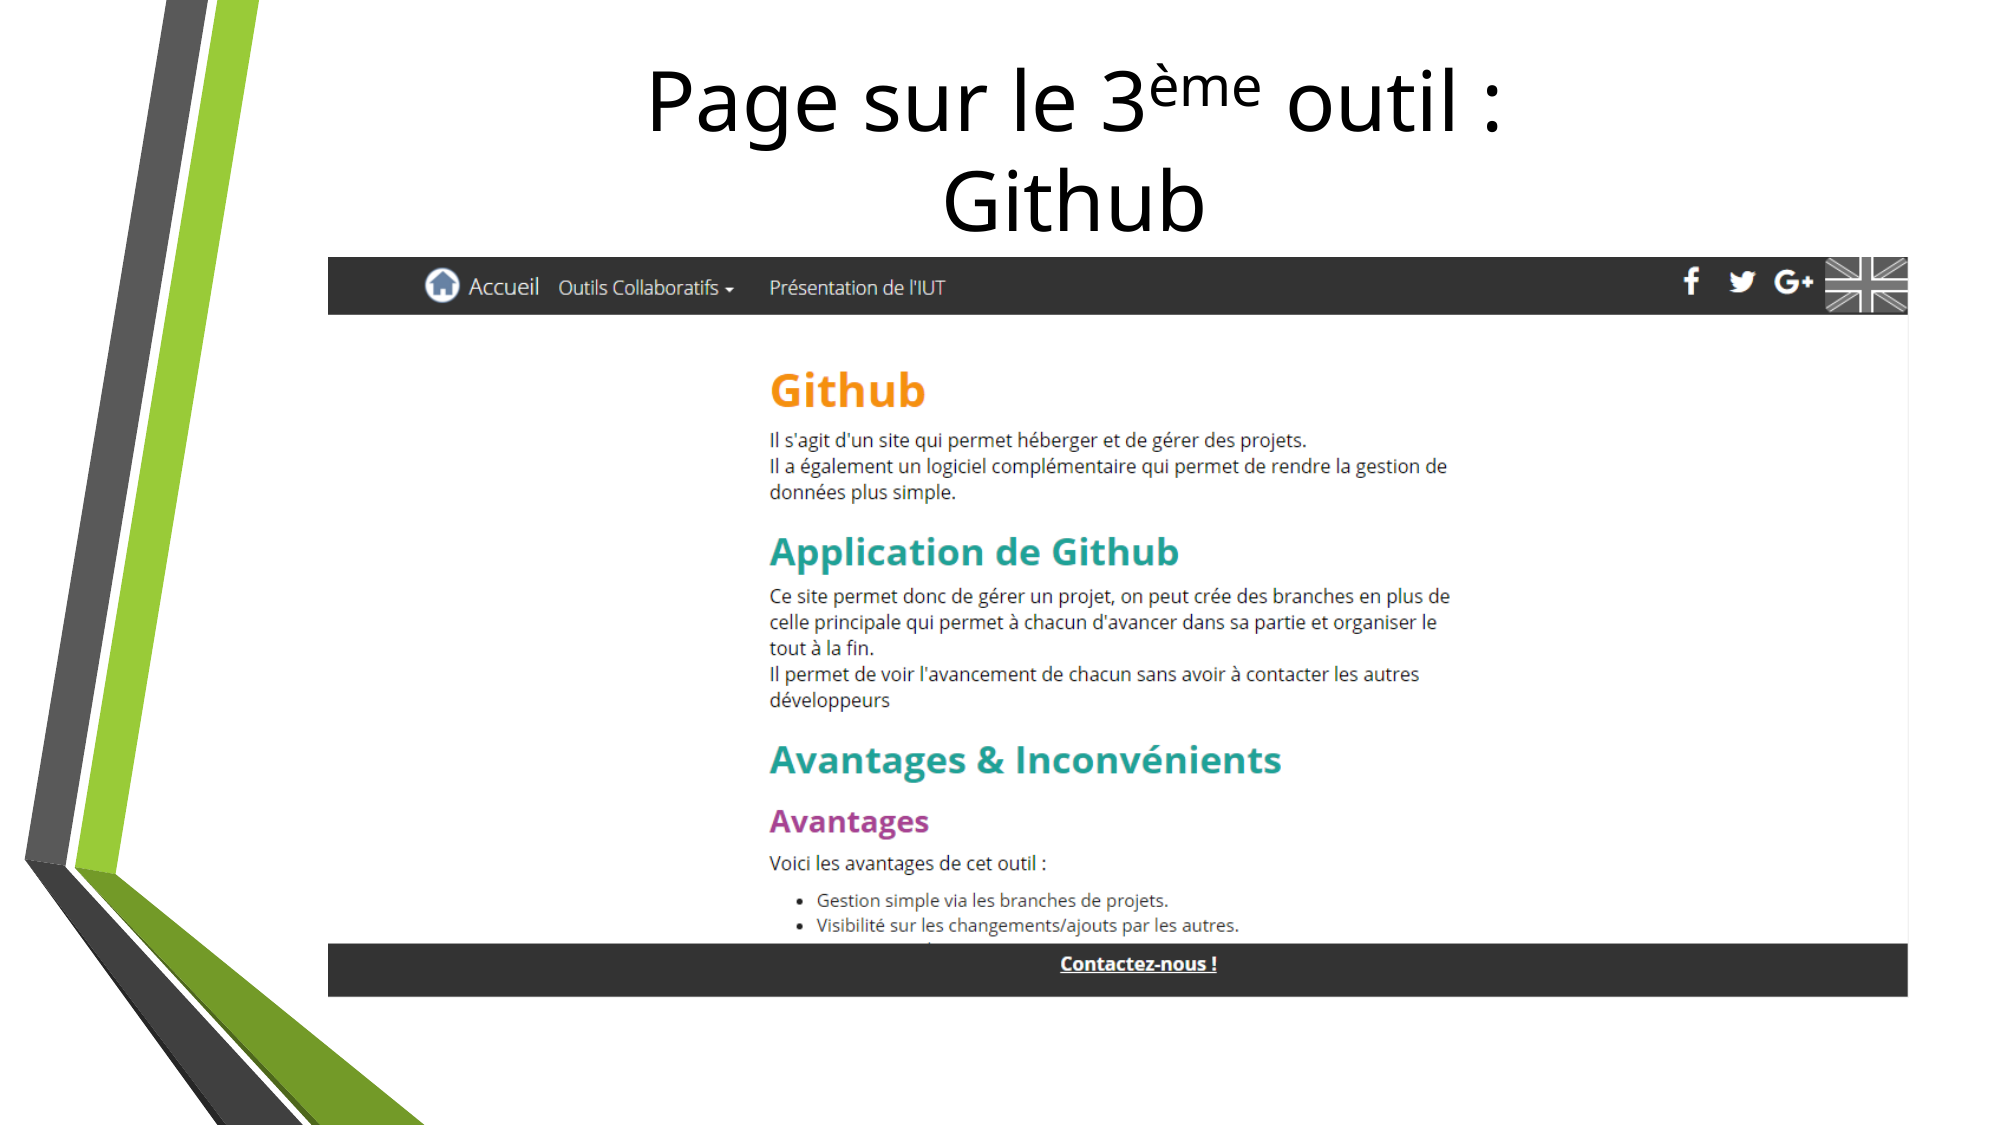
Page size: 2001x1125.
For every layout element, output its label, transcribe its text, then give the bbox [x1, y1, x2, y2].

picture [328, 257, 1909, 998]
text_box Page sur le 3ème outil : Github [628, 40, 1522, 257]
